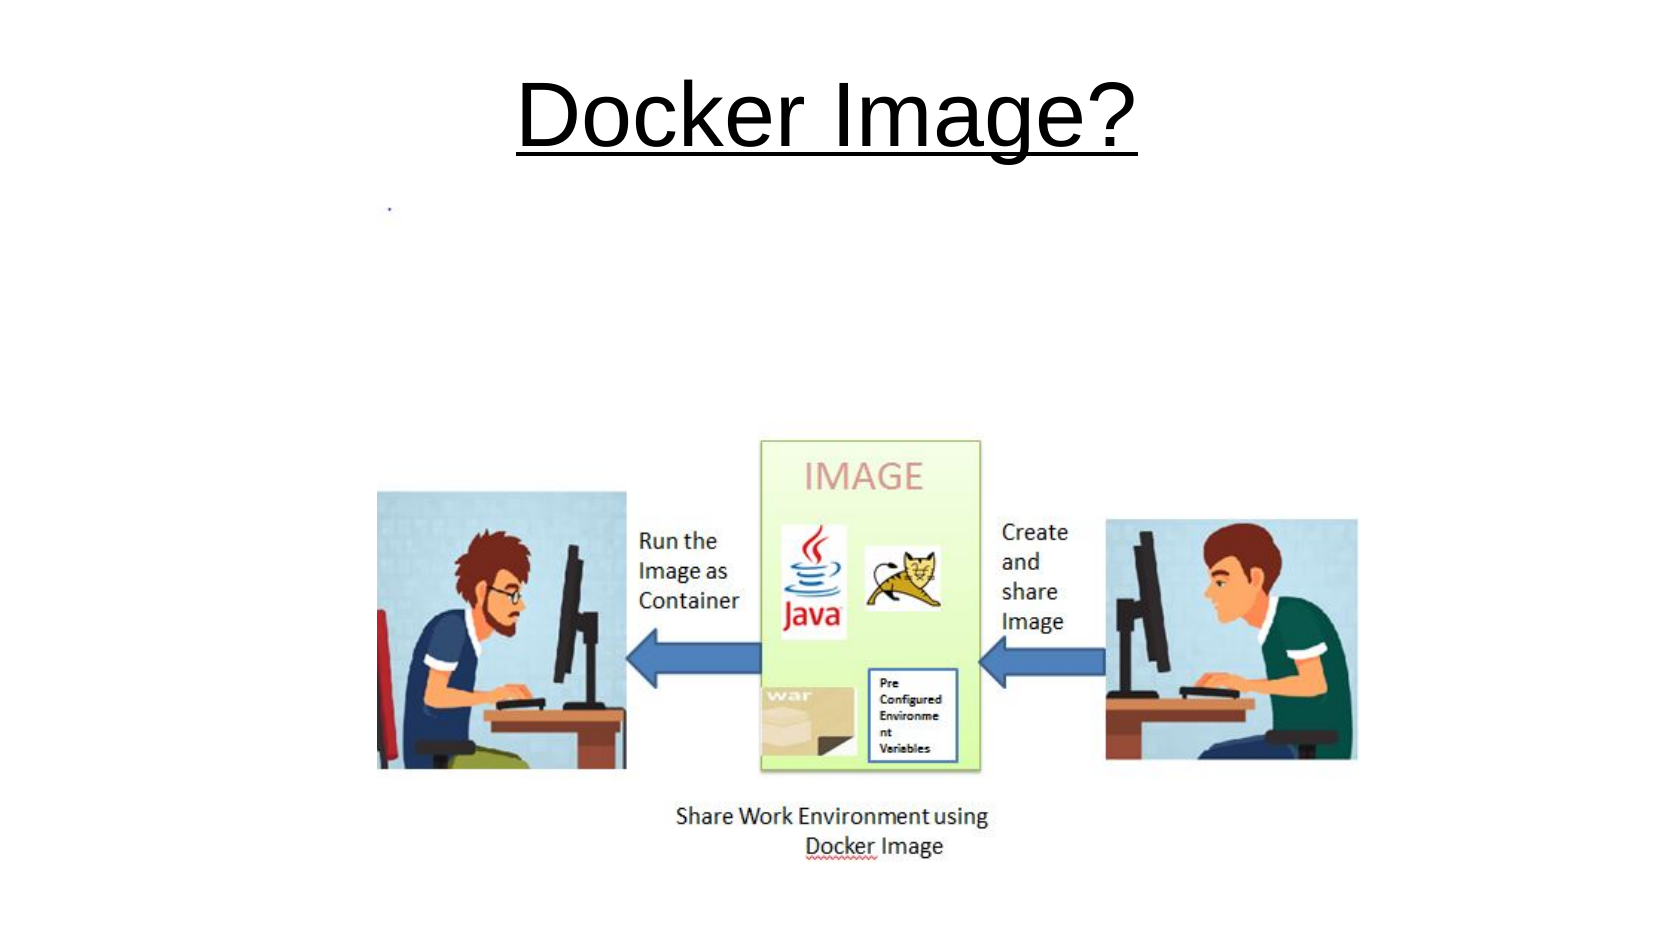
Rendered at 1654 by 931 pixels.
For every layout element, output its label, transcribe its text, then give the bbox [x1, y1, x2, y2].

title Docker Image? [82, 37, 1571, 193]
picture [377, 207, 1359, 863]
